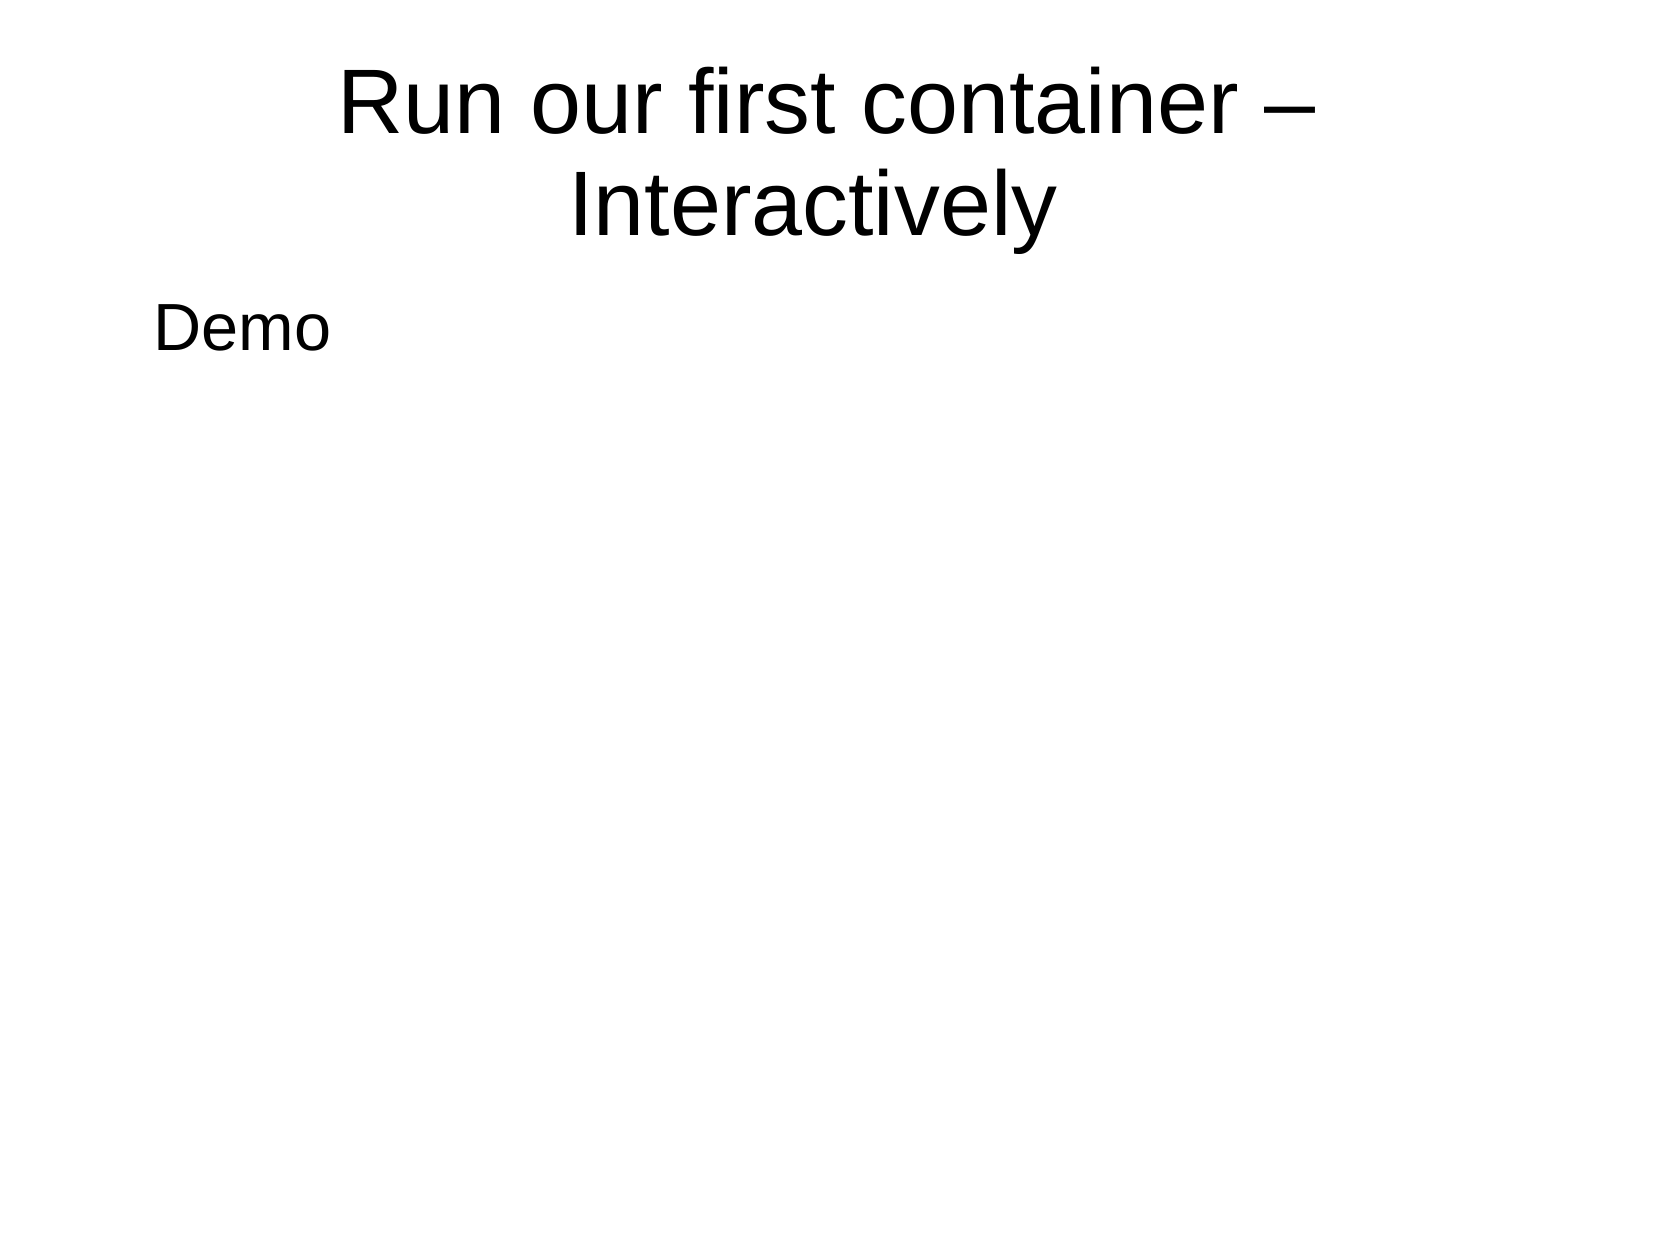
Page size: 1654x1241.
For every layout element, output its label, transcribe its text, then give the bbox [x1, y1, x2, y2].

list Demo [82, 290, 1571, 1010]
title Run our first container – Interactively [82, 49, 1571, 257]
